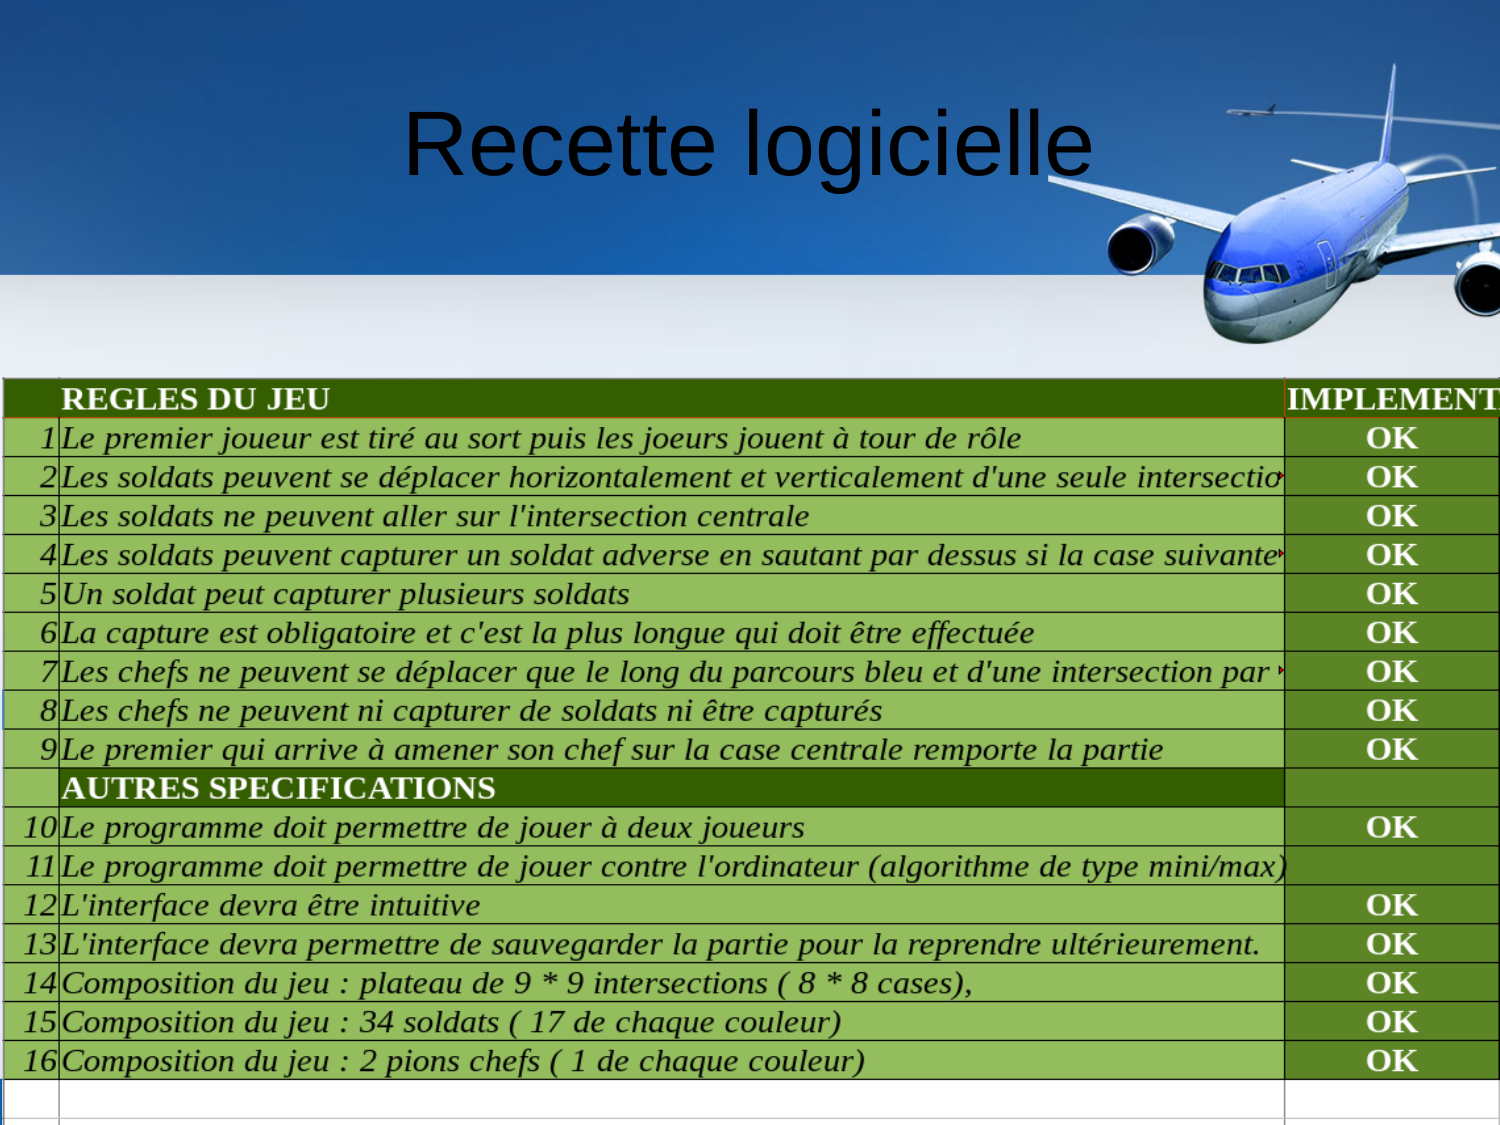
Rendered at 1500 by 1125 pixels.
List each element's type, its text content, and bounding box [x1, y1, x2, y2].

title Recette logicielle [75, 45, 1425, 233]
picture [0, 0, 1500, 1125]
